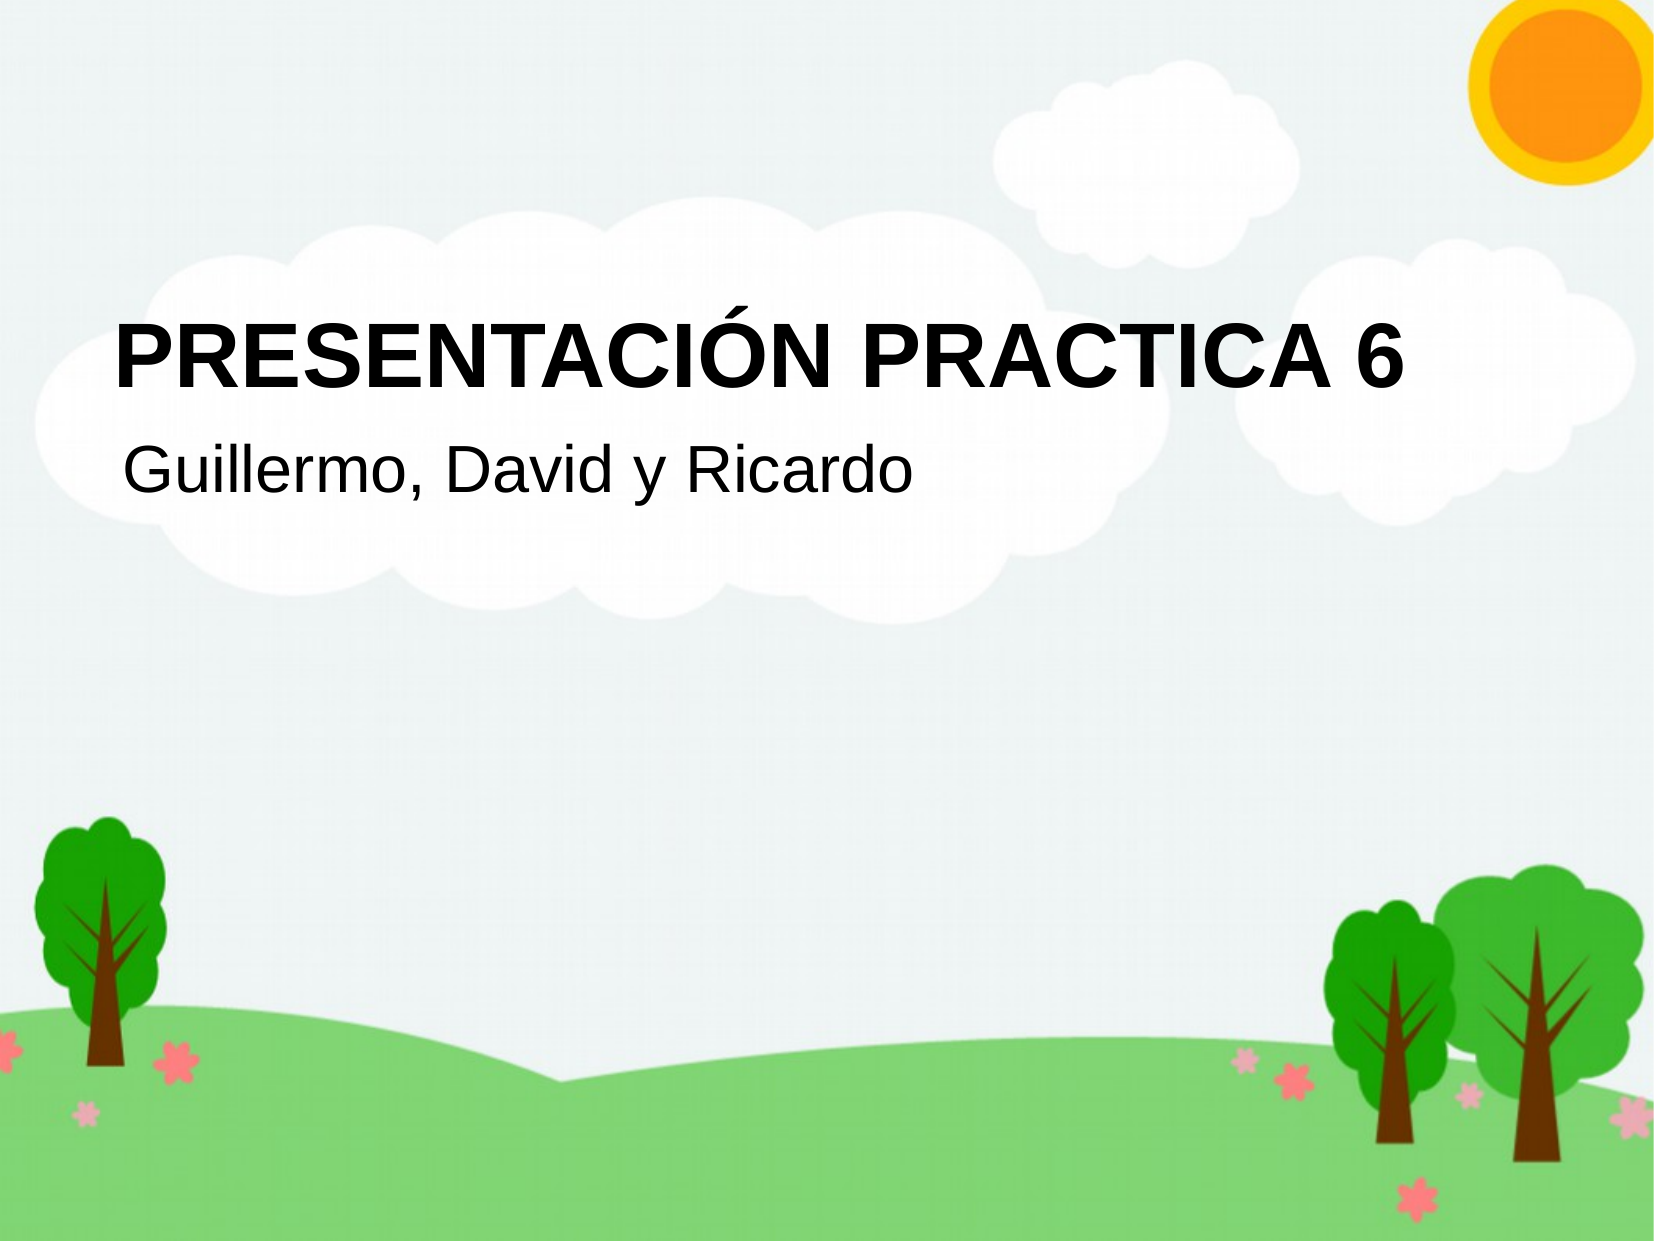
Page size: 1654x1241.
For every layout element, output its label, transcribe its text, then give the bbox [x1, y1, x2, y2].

title PRESENTACIÓN PRACTICA 6 [41, 208, 1506, 502]
picture [0, 0, 1654, 1241]
list Guillermo, David y Ricardo [0, 431, 916, 591]
